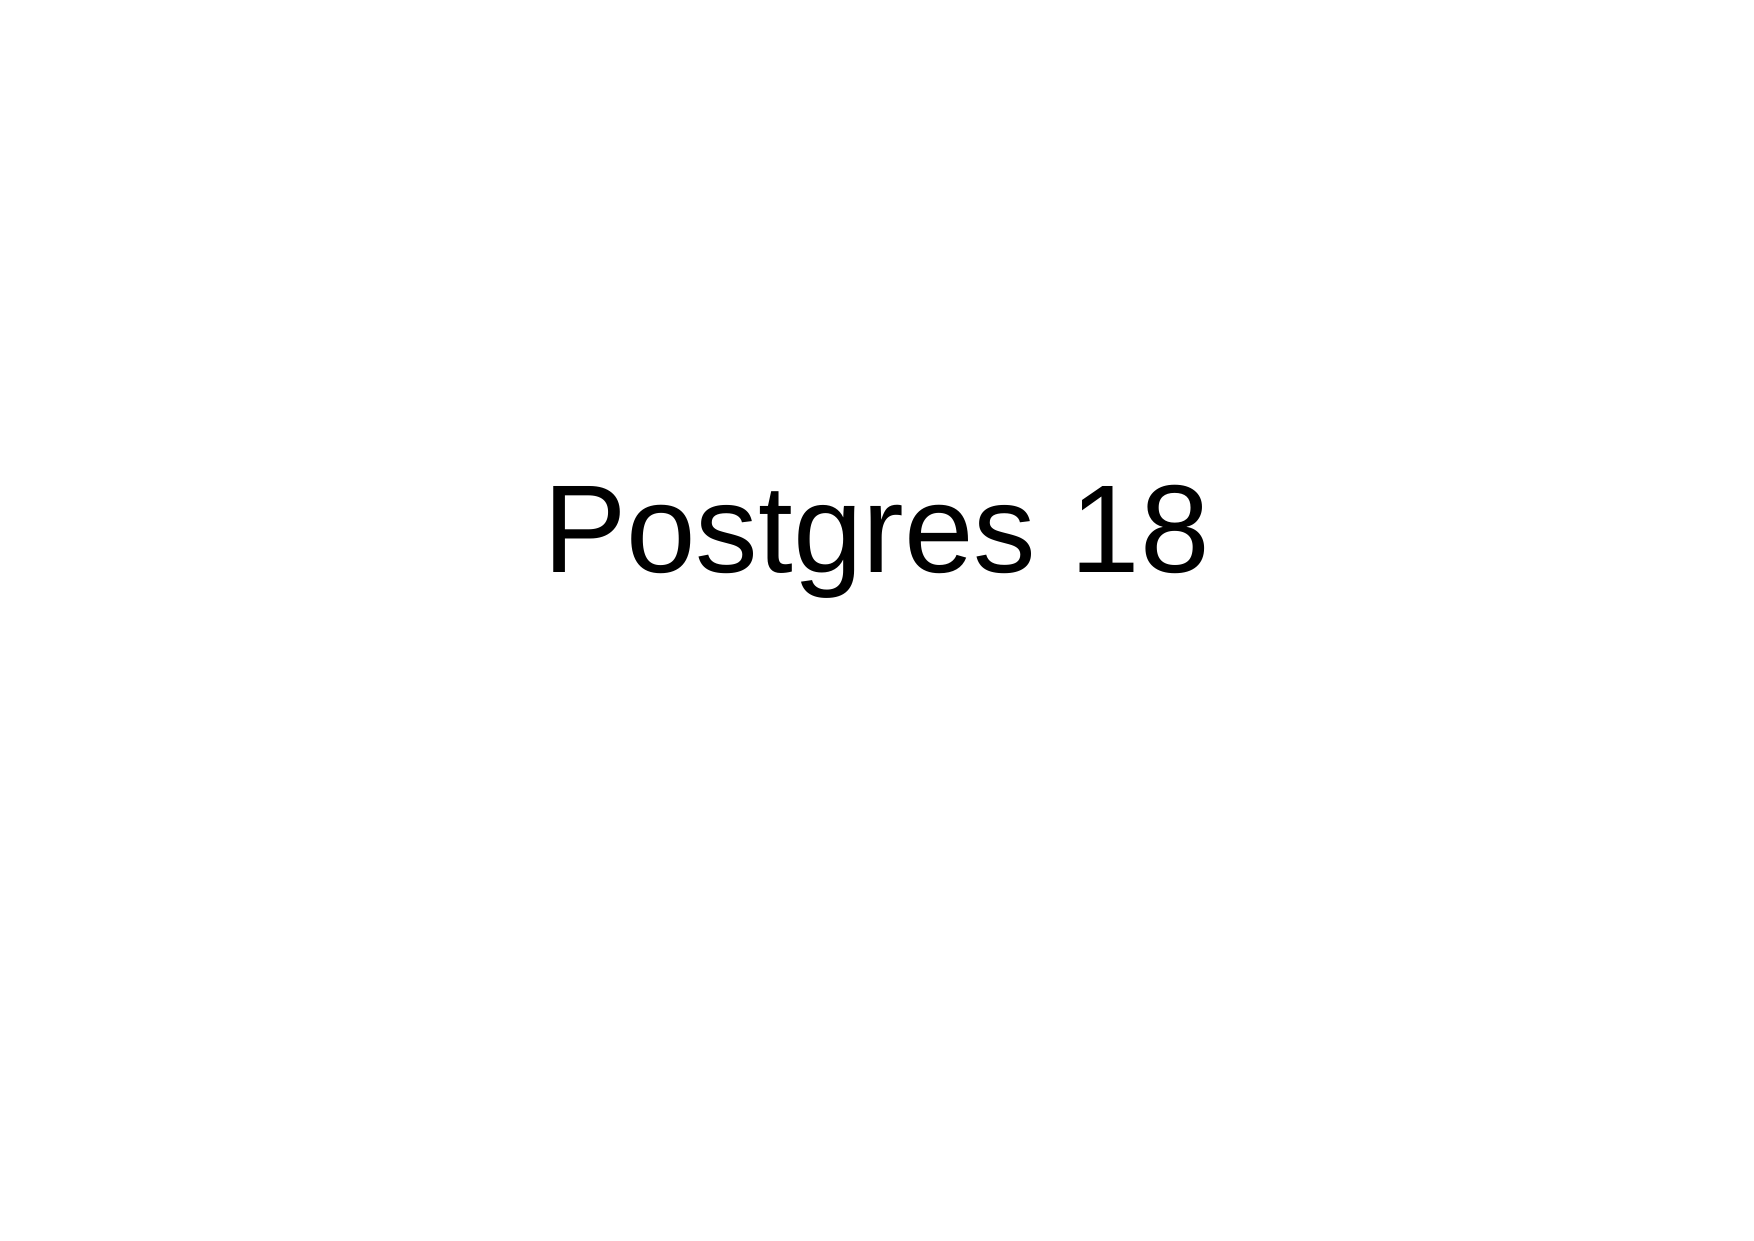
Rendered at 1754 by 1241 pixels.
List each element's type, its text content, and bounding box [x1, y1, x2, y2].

subtitle Postgres 18 [87, 49, 1667, 1010]
